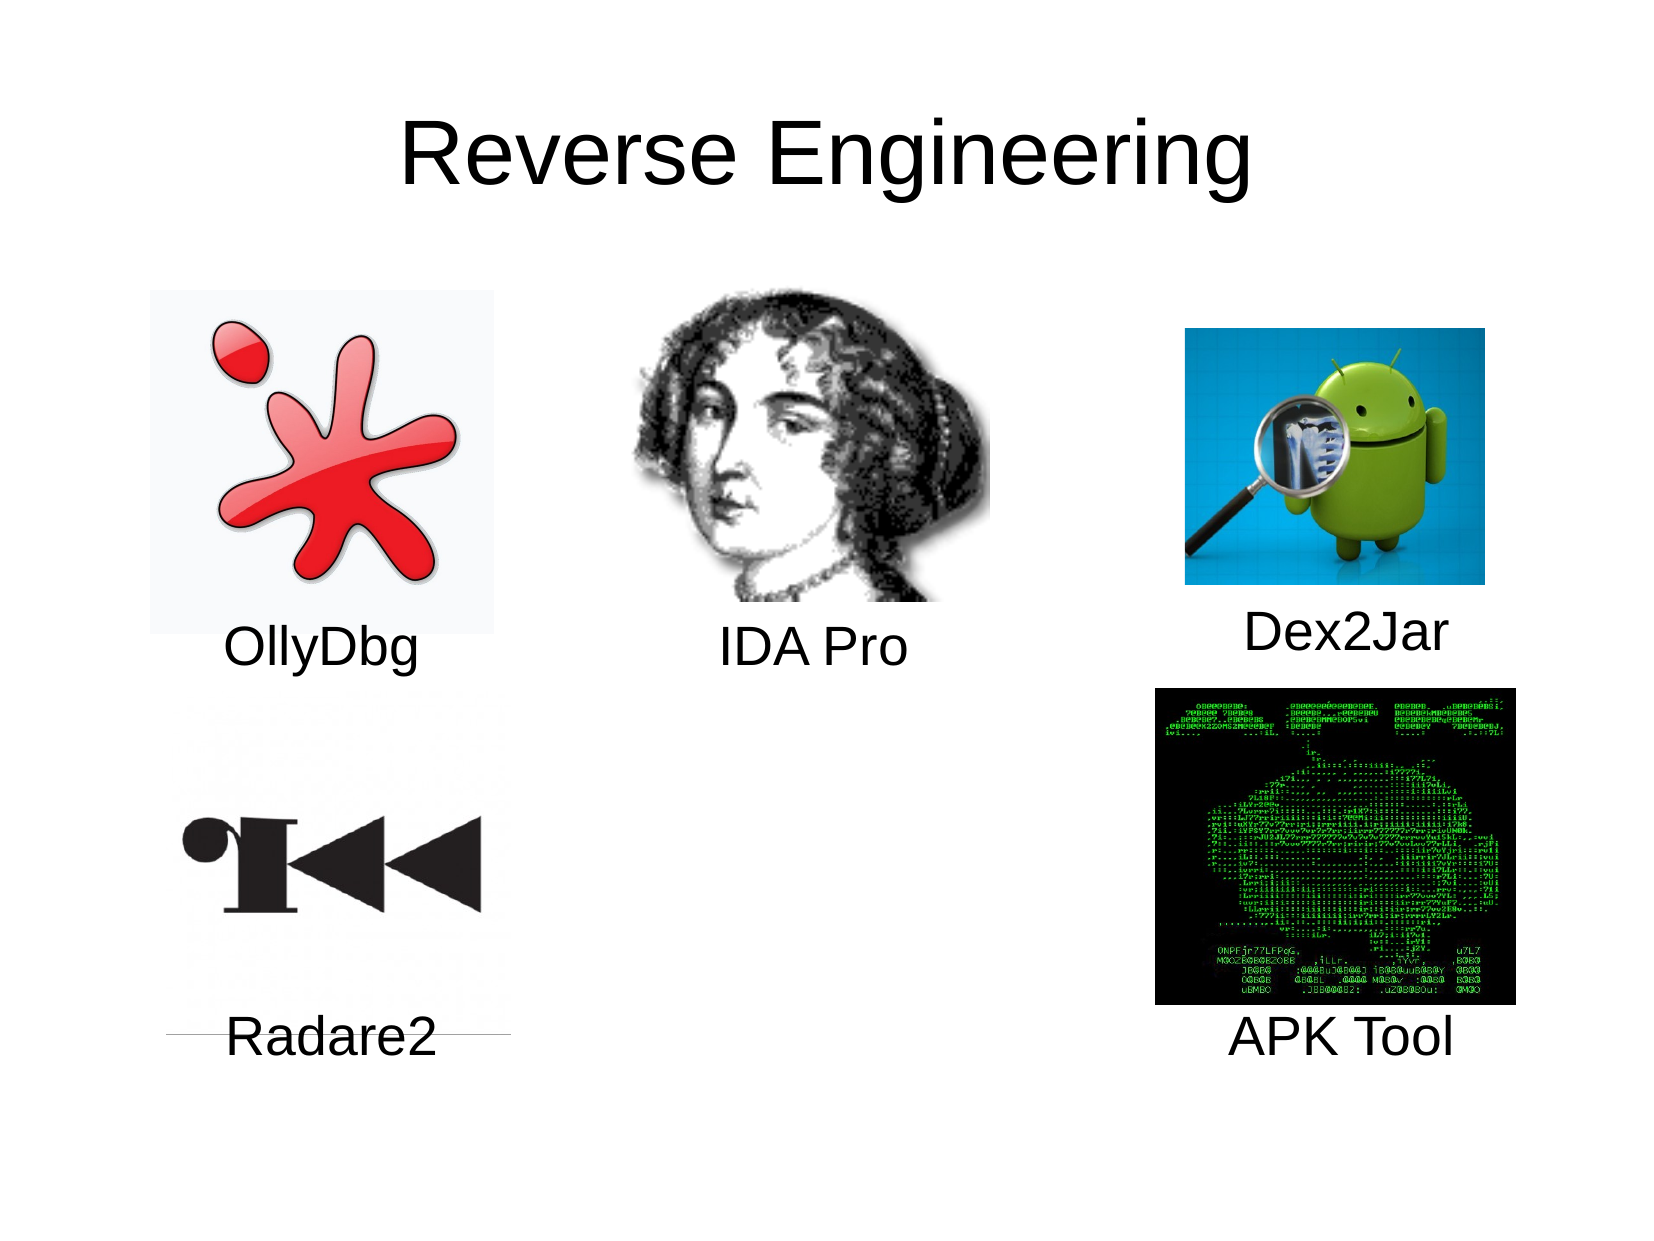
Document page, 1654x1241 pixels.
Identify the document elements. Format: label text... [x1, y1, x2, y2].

list Dex2Jar [1185, 600, 1486, 688]
title Reverse Engineering [82, 49, 1571, 257]
list IDA Pro [660, 615, 931, 721]
list Radare2 [166, 1005, 467, 1111]
picture [150, 290, 494, 634]
picture [630, 284, 990, 602]
picture [1184, 349, 1447, 562]
list OllyDbg [165, 615, 466, 721]
picture [1155, 688, 1516, 1006]
list APK Tool [1170, 1005, 1471, 1111]
picture [166, 691, 511, 1036]
